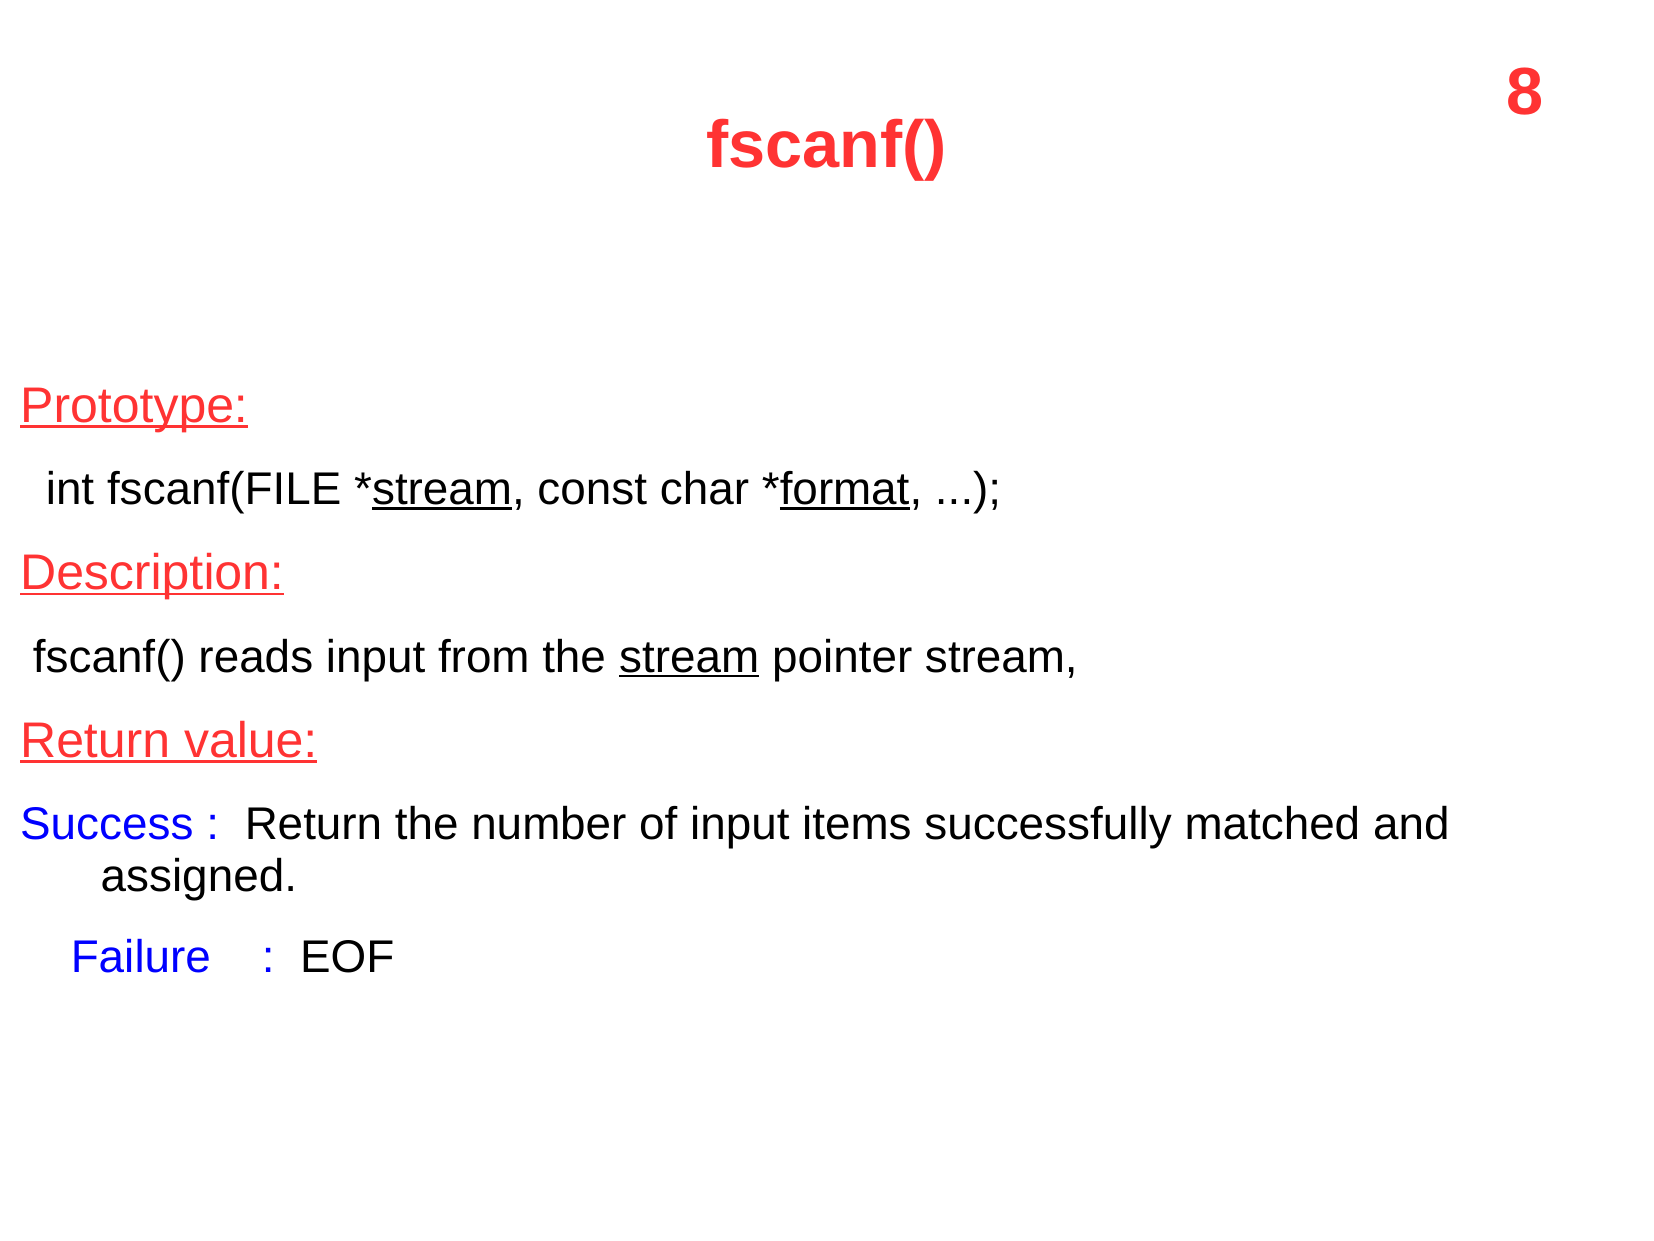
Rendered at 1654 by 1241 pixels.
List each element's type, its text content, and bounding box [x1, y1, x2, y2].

list Prototype: int fscanf(FILE *stream, const char *format, ...); Description: fscanf() reads input from the stream pointer stream, Return value: Success : Return the number of input items successfully matched and assigned. Failure : EOF [0, 284, 1654, 1241]
title fscanf() [0, 0, 1654, 284]
text_box 8 [1492, 47, 1560, 142]
